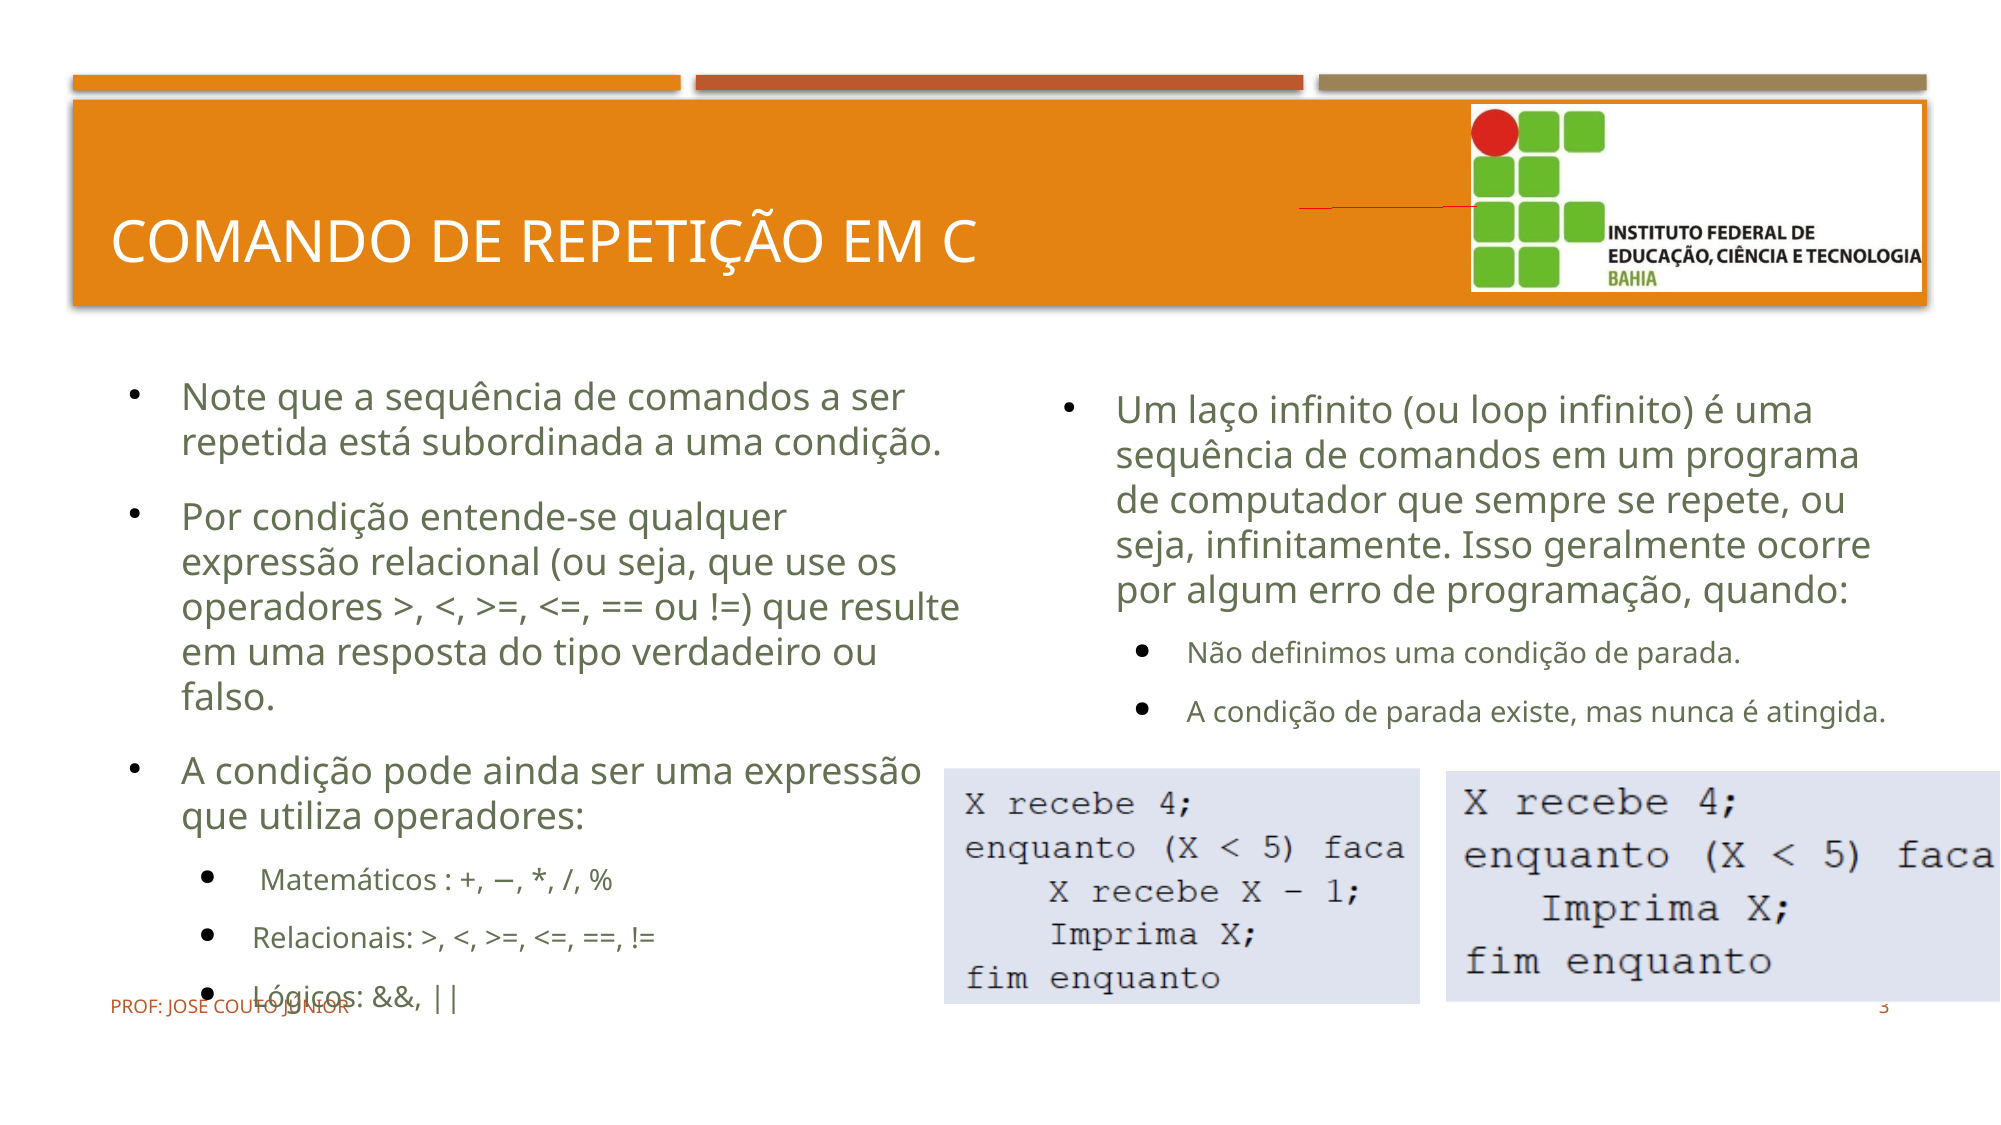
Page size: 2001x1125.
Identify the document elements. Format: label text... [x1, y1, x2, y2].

list Note que a sequência de comandos a ser repetida está subordinada a uma condição. Por condição entende-se qualquer expressão relacional (ou seja, que use os operadores >, <, >=, <=, == ou !=) que resulte em uma resposta do tipo verdadeiro ou falso. A condição pode ainda ser uma expressão que utiliza operadores: Matemáticos : +, −, *, /, % Relacionais: >, <, >=, <=, ==, != Lógicos: &&, || [95, 365, 985, 962]
list Um laço infinito (ou loop infinito) é uma sequência de comandos em um programa de computador que sempre se repete, ou seja, infinitamente. Isso geralmente ocorre por algum erro de programação, quando: Não definimos uma condição de parada. A condição de parada existe, mas nunca é atingida. [1029, 378, 1920, 975]
footer Prof: José Couto Júnior [95, 976, 1230, 1037]
picture [1446, 771, 2000, 1004]
title Comando de repetição em C [95, 119, 1471, 282]
picture [1471, 104, 1922, 292]
picture [944, 767, 1420, 1004]
